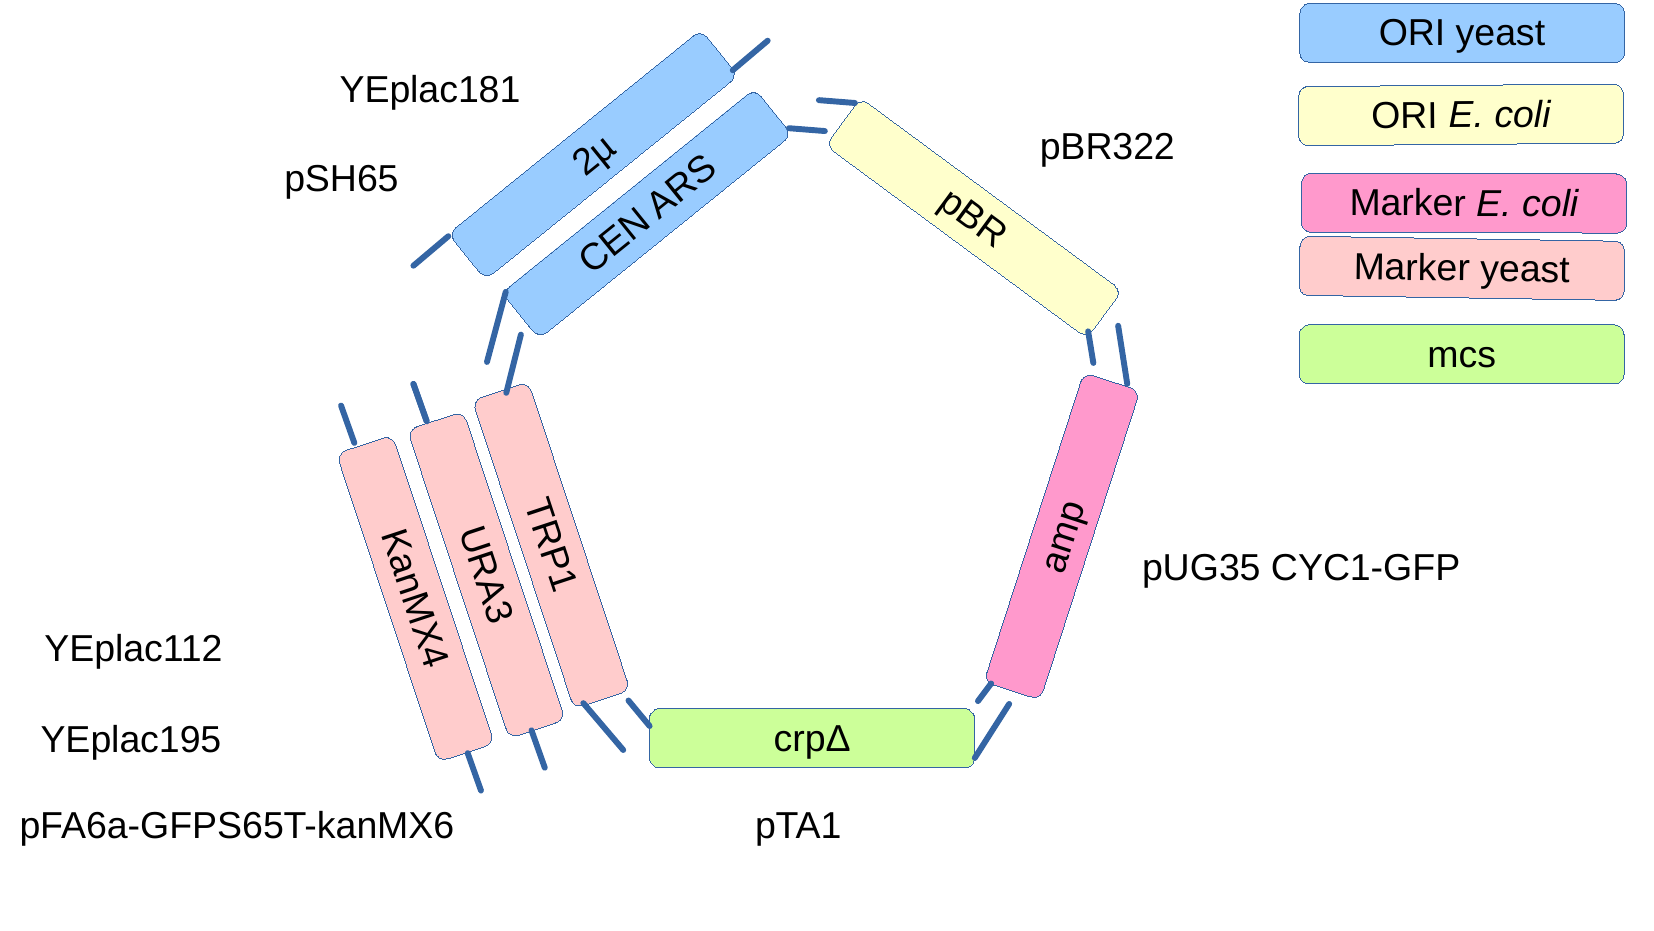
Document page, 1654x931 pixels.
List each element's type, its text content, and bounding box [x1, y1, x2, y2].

text_box Marker yeast [1299, 236, 1625, 301]
text_box ORI yeast [1299, 3, 1625, 63]
text_box pBR [829, 101, 1119, 335]
text_box pFA6a-GFPS65T-kanMX6 [0, 797, 474, 855]
text_box pBR322 [1003, 118, 1211, 178]
text_box pUG35 CYC1-GFP [1122, 539, 1481, 597]
text_box crpΔ [649, 708, 975, 768]
text_box pSH65 [269, 149, 414, 207]
text_box amp [986, 375, 1138, 698]
text_box TRP1 [474, 384, 628, 706]
text_box pTA1 [740, 797, 857, 855]
text_box ORI E. coli [1298, 84, 1624, 146]
text_box 2µ [452, 33, 735, 276]
text_box Marker E. coli [1301, 173, 1627, 234]
text_box KanMX4 [339, 437, 492, 760]
text_box CEN ARS [507, 92, 788, 335]
text_box YEplac112 [29, 620, 238, 677]
text_box mcs [1299, 324, 1625, 384]
text_box URA3 [410, 414, 563, 736]
text_box YEplac181 [324, 61, 536, 119]
text_box YEplac195 [25, 710, 237, 768]
